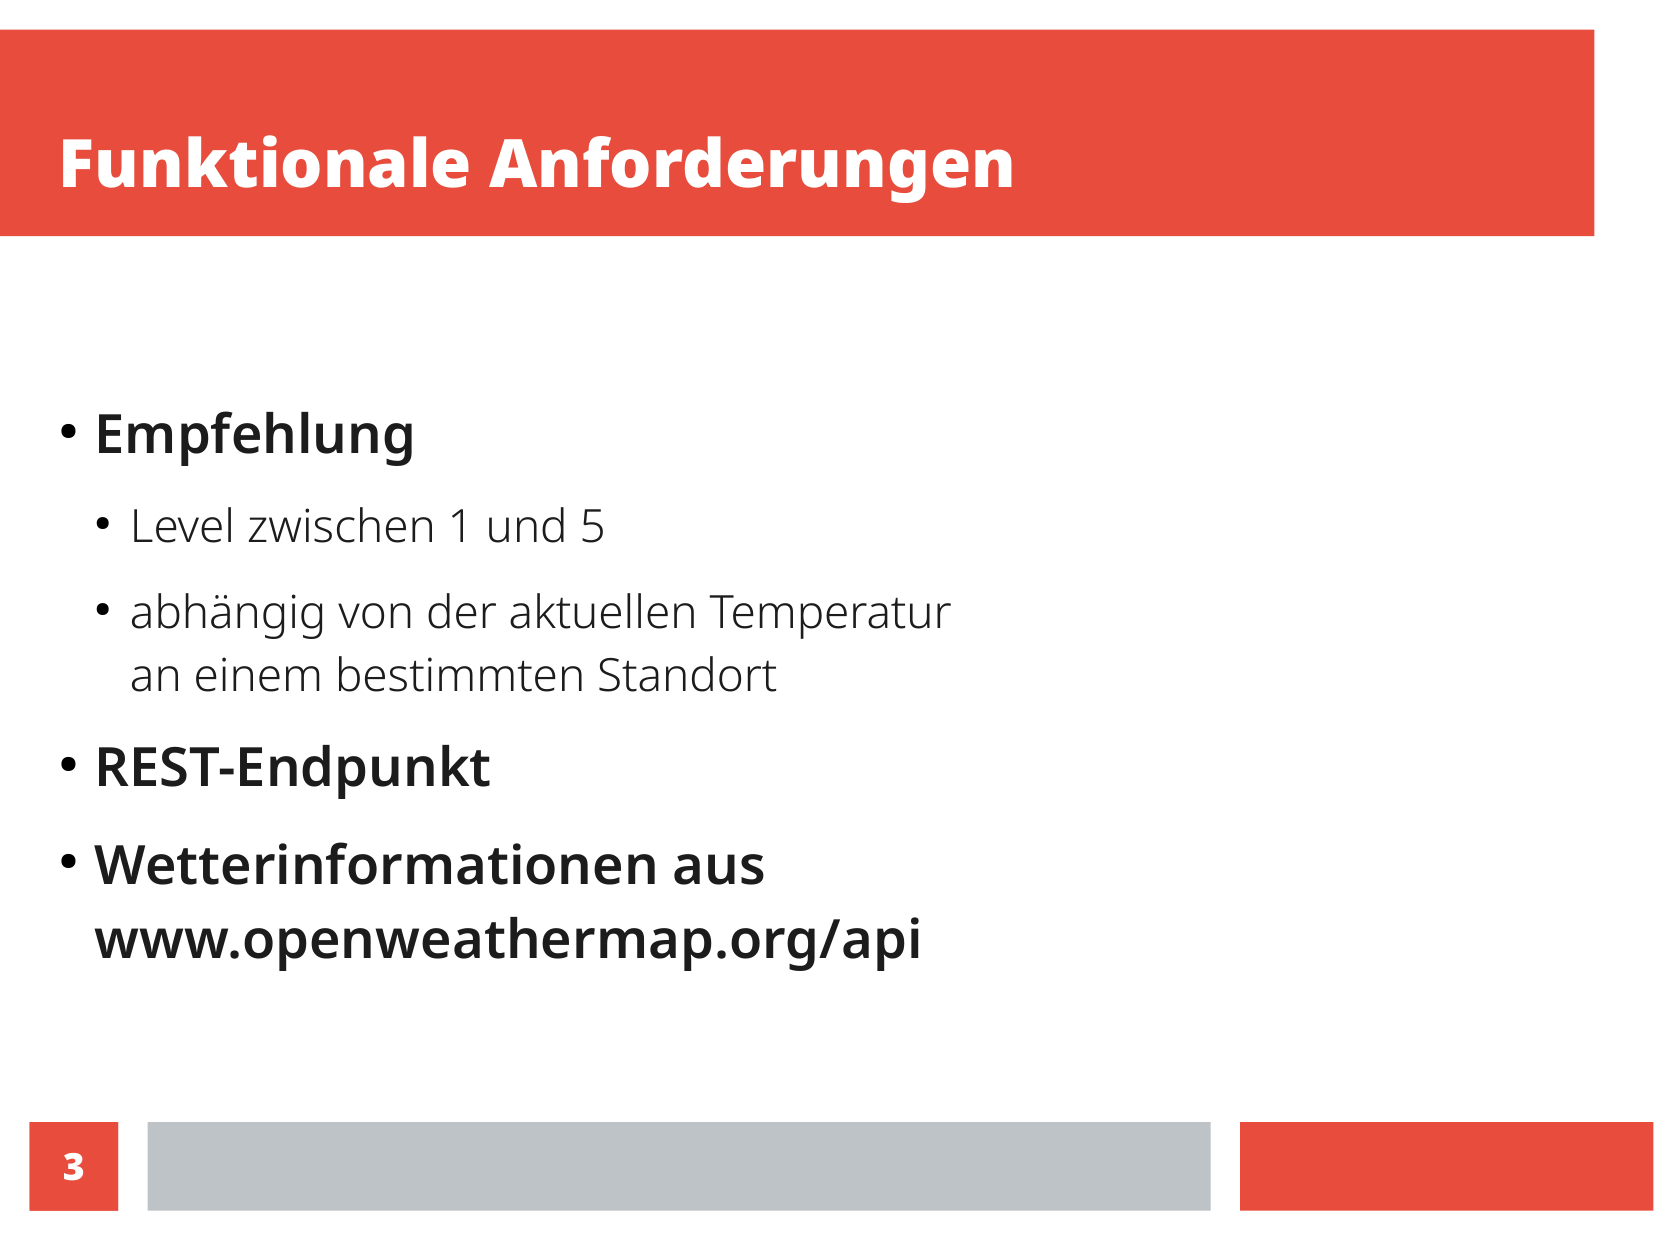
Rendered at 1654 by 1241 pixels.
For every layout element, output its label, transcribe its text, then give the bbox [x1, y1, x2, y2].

list Empfehlung Level zwischen 1 und 5 abhängig von der aktuellen Temperatur an einem bestimmten Standort REST-Endpunkt Wetterinformationen aus www.openweathermap.org/api [59, 395, 1565, 1164]
title Funktionale Anforderungen [59, 59, 1595, 207]
